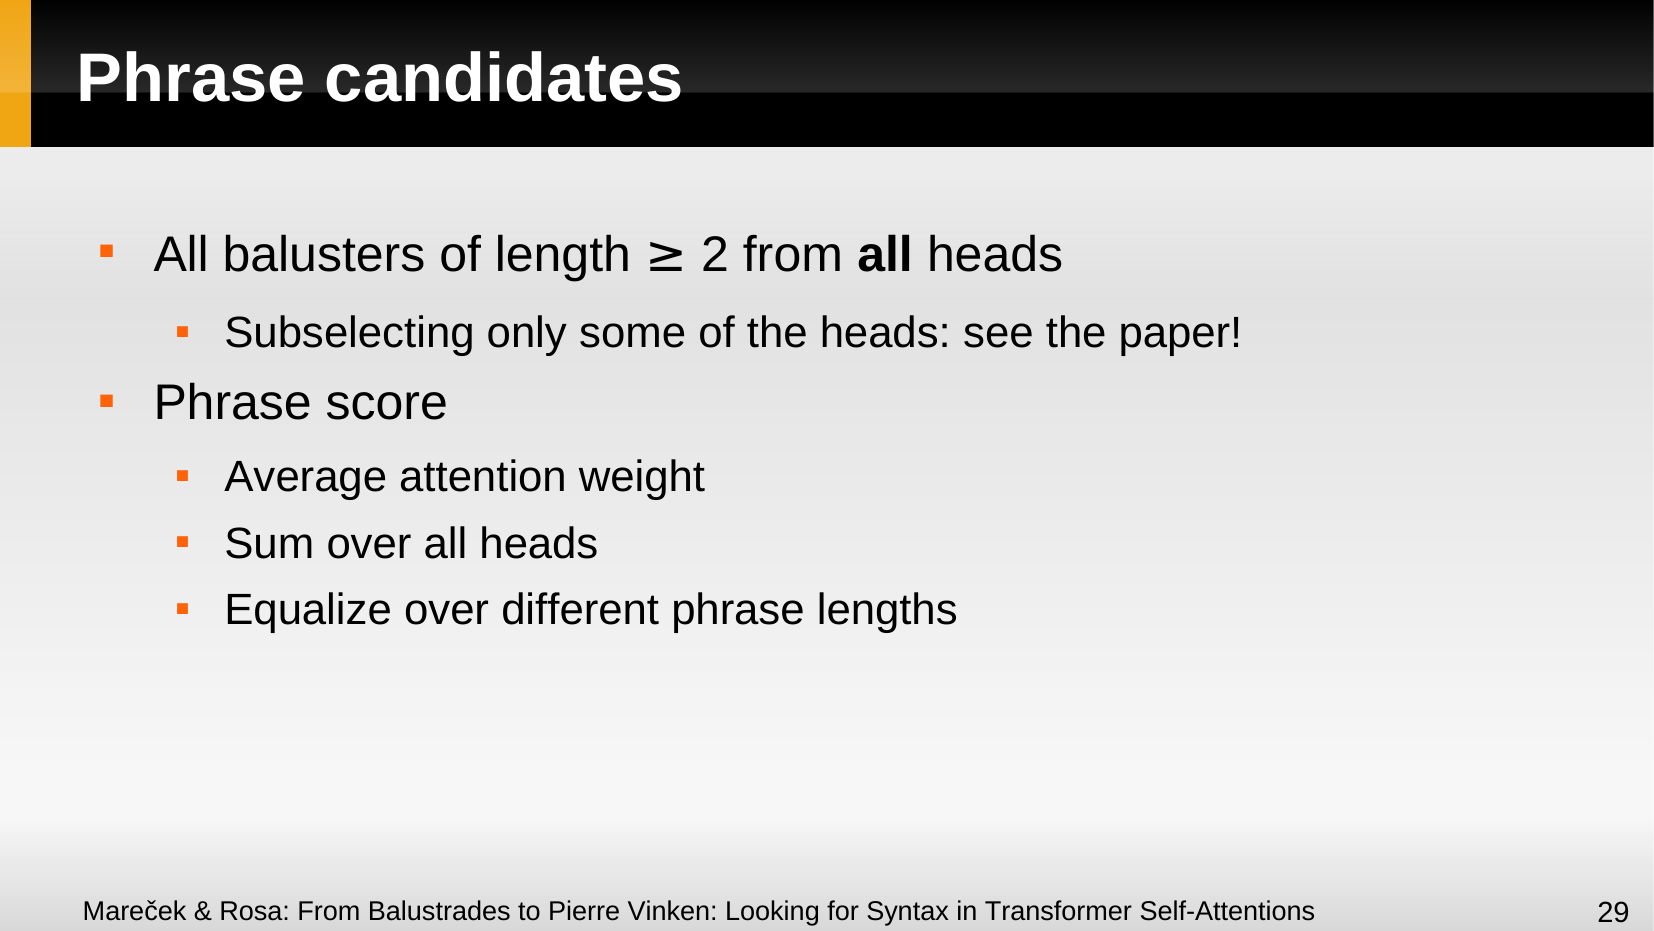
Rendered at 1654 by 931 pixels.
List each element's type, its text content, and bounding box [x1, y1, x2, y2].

picture [0, 0, 1654, 931]
title Phrase candidates [76, 0, 1625, 156]
list All balusters of length ≥ 2 from all heads Subselecting only some of the heads: see the paper! Phrase score Average attention weight Sum over all heads Equalize over different phrase lengths [82, 217, 1595, 832]
